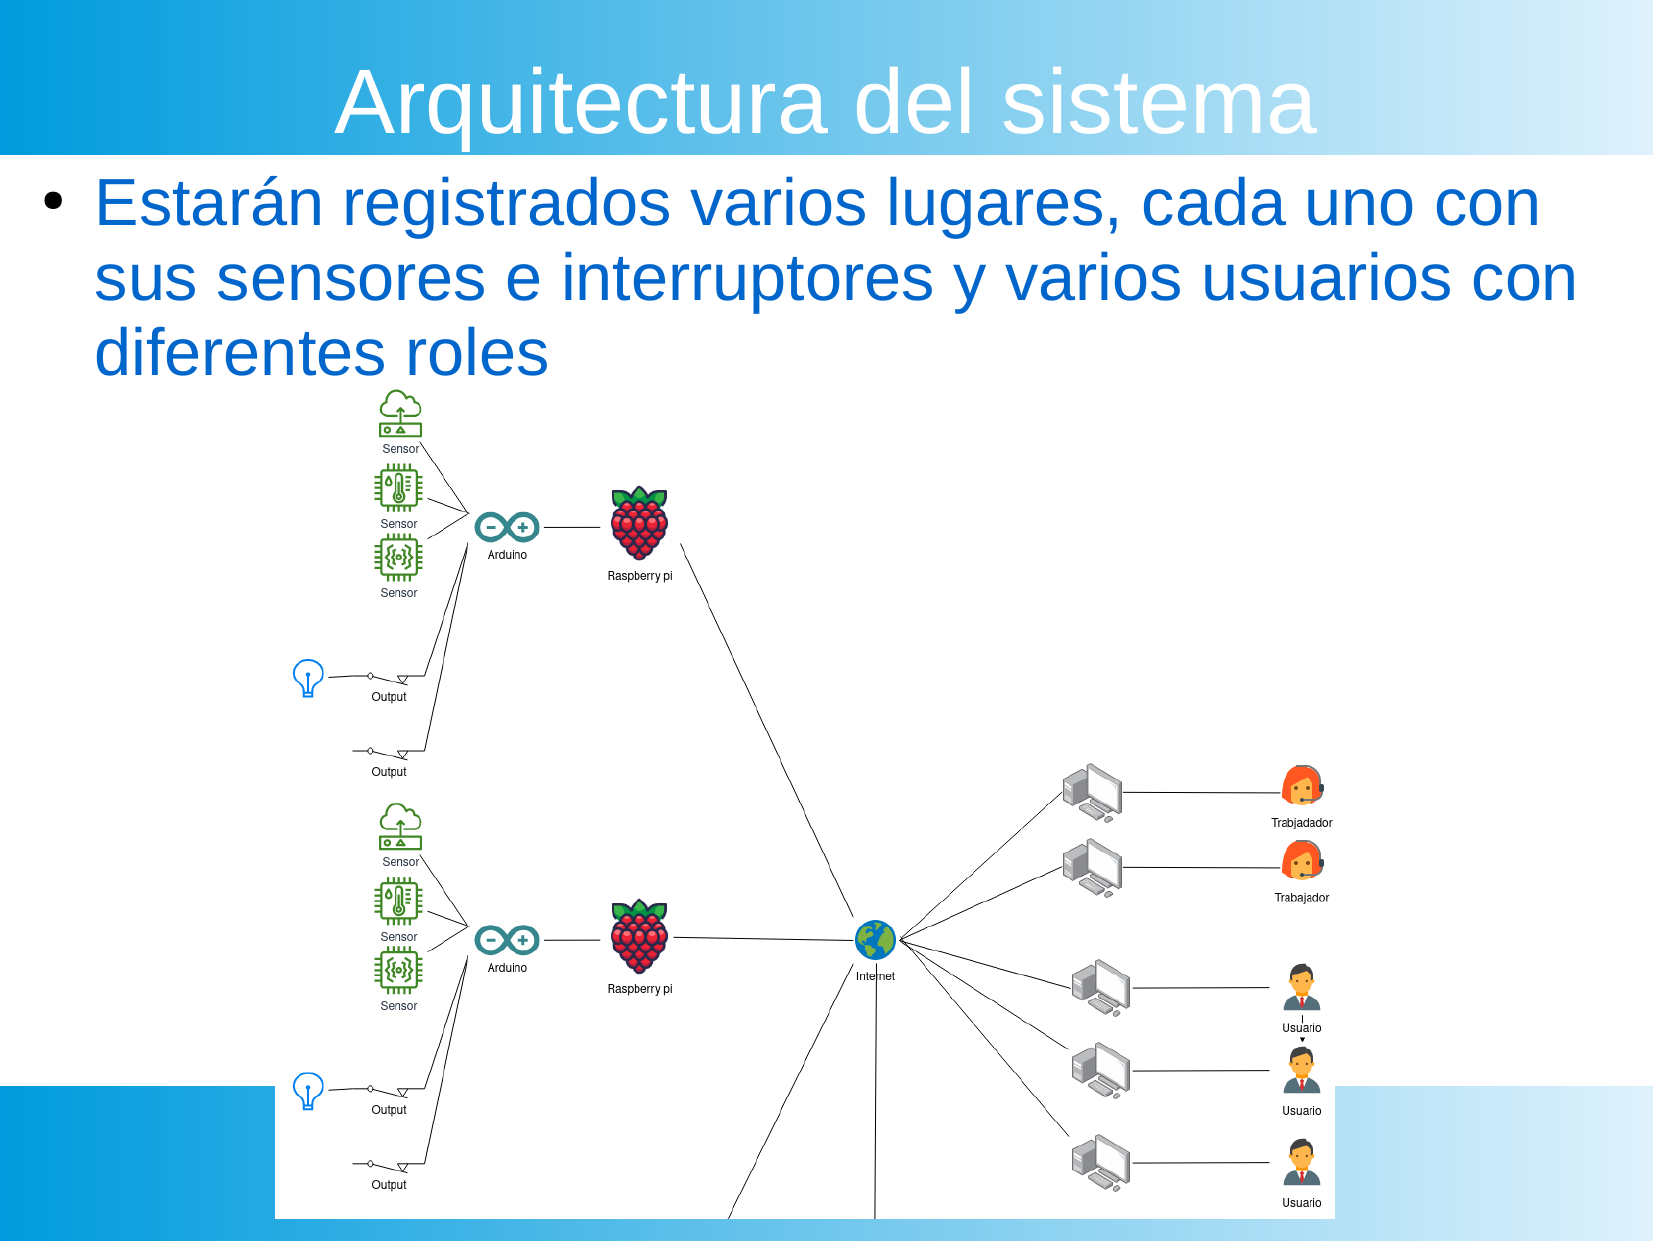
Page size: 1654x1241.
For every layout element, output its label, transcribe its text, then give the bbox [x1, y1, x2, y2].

picture [275, 389, 1335, 1219]
title Arquitectura del sistema [82, 49, 1571, 155]
list Estarán registrados varios lugares, cada uno con sus sensores e interruptores y varios usuarios con diferentes roles [23, 165, 1630, 885]
